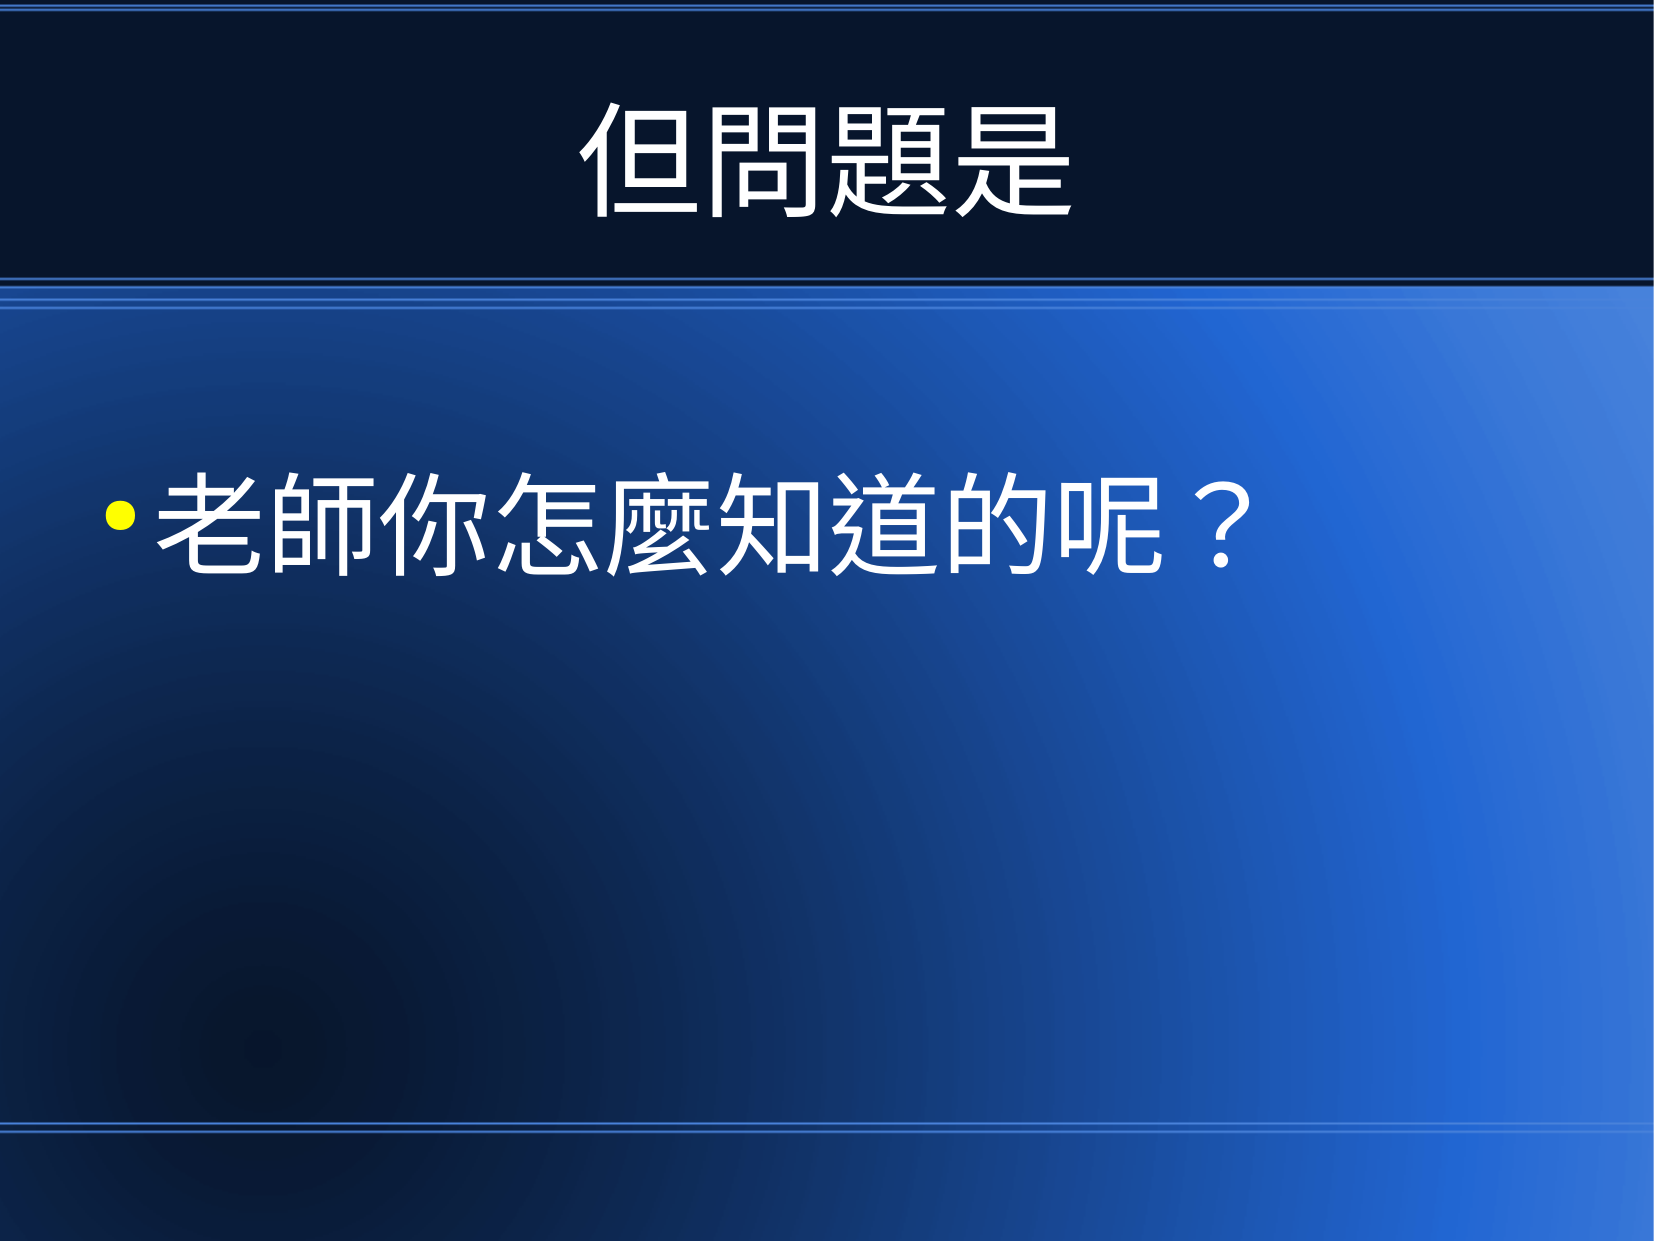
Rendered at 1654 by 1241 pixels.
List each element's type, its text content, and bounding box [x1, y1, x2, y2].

title 但問題是 [82, 49, 1571, 257]
picture [0, 0, 1654, 1241]
list 老師你怎麼知道的呢？ [82, 355, 1571, 1241]
